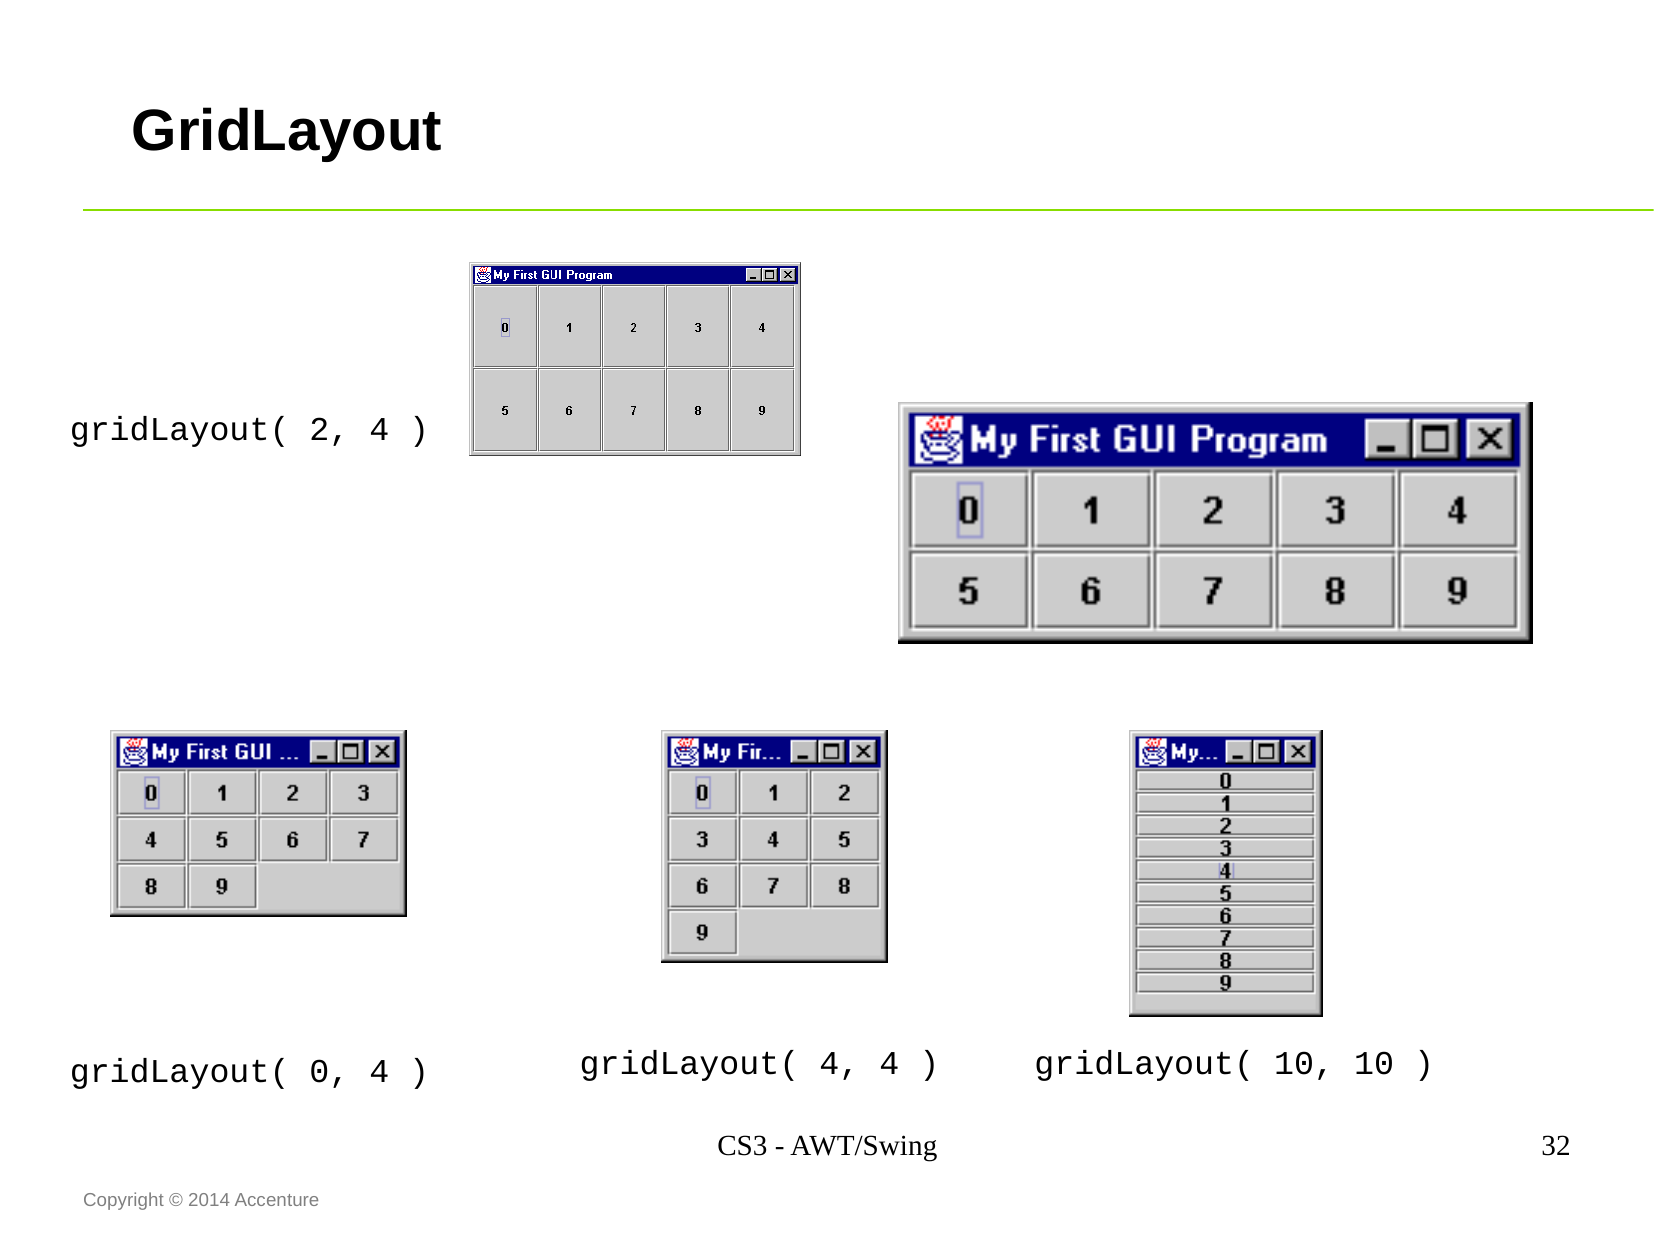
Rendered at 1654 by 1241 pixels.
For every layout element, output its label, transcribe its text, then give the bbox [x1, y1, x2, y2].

picture [110, 730, 407, 917]
text_box gridLayout( 4, 4 ) [564, 1033, 955, 1089]
text_box gridLayout( 0, 4 ) [55, 1041, 445, 1097]
picture [1129, 730, 1323, 1017]
title GridLayout [81, 56, 1654, 199]
picture [898, 402, 1533, 644]
text_box gridLayout( 10, 10 ) [1019, 1033, 1450, 1089]
picture [469, 262, 801, 456]
picture [661, 730, 888, 963]
text_box gridLayout( 2, 4 ) [55, 399, 445, 455]
